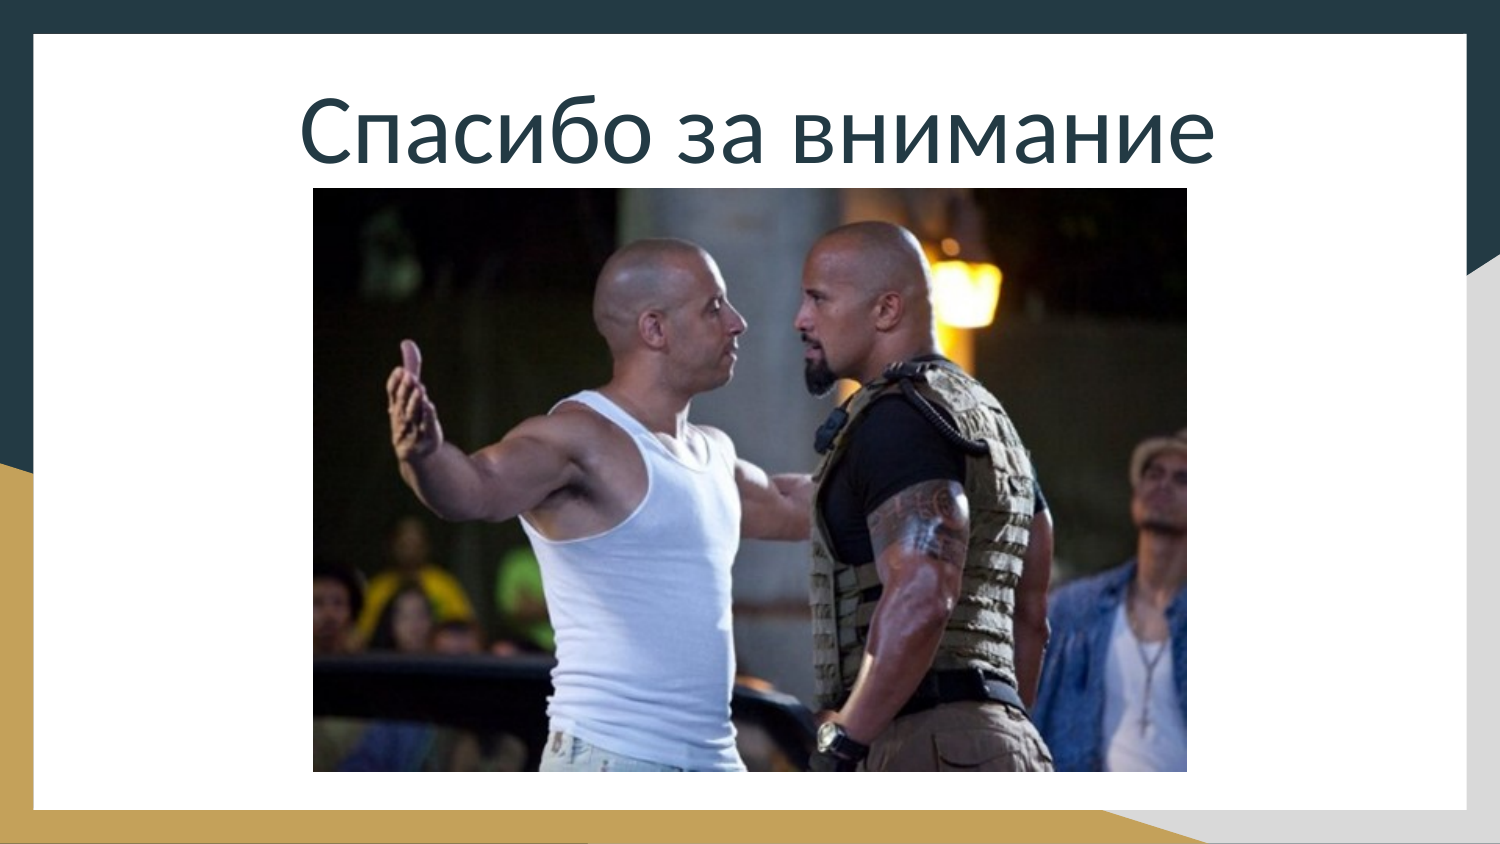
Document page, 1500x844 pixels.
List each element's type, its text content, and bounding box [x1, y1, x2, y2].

picture [313, 188, 1187, 772]
list Спасибо за внимание [134, 58, 1366, 729]
